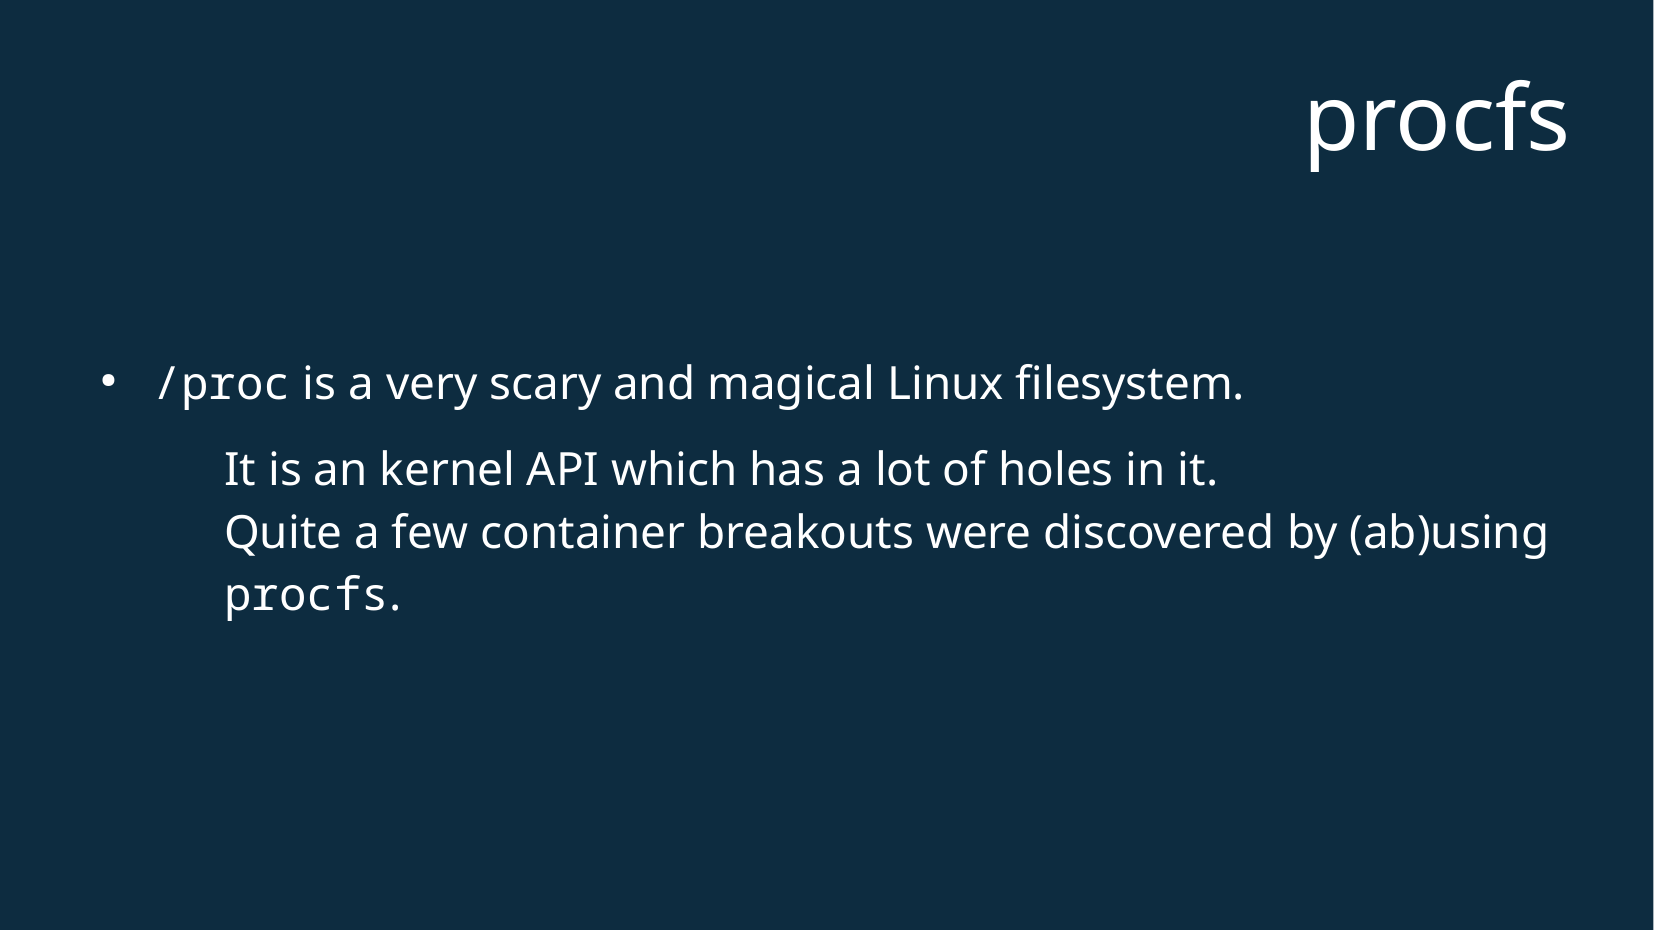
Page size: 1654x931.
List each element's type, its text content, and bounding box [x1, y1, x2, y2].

list /proc is a very scary and magical Linux filesystem. It is an kernel API which has a lot of holes in it. Quite a few container breakouts were discovered by (ab)using procfs. [82, 217, 1571, 758]
title procfs [82, 37, 1571, 193]
